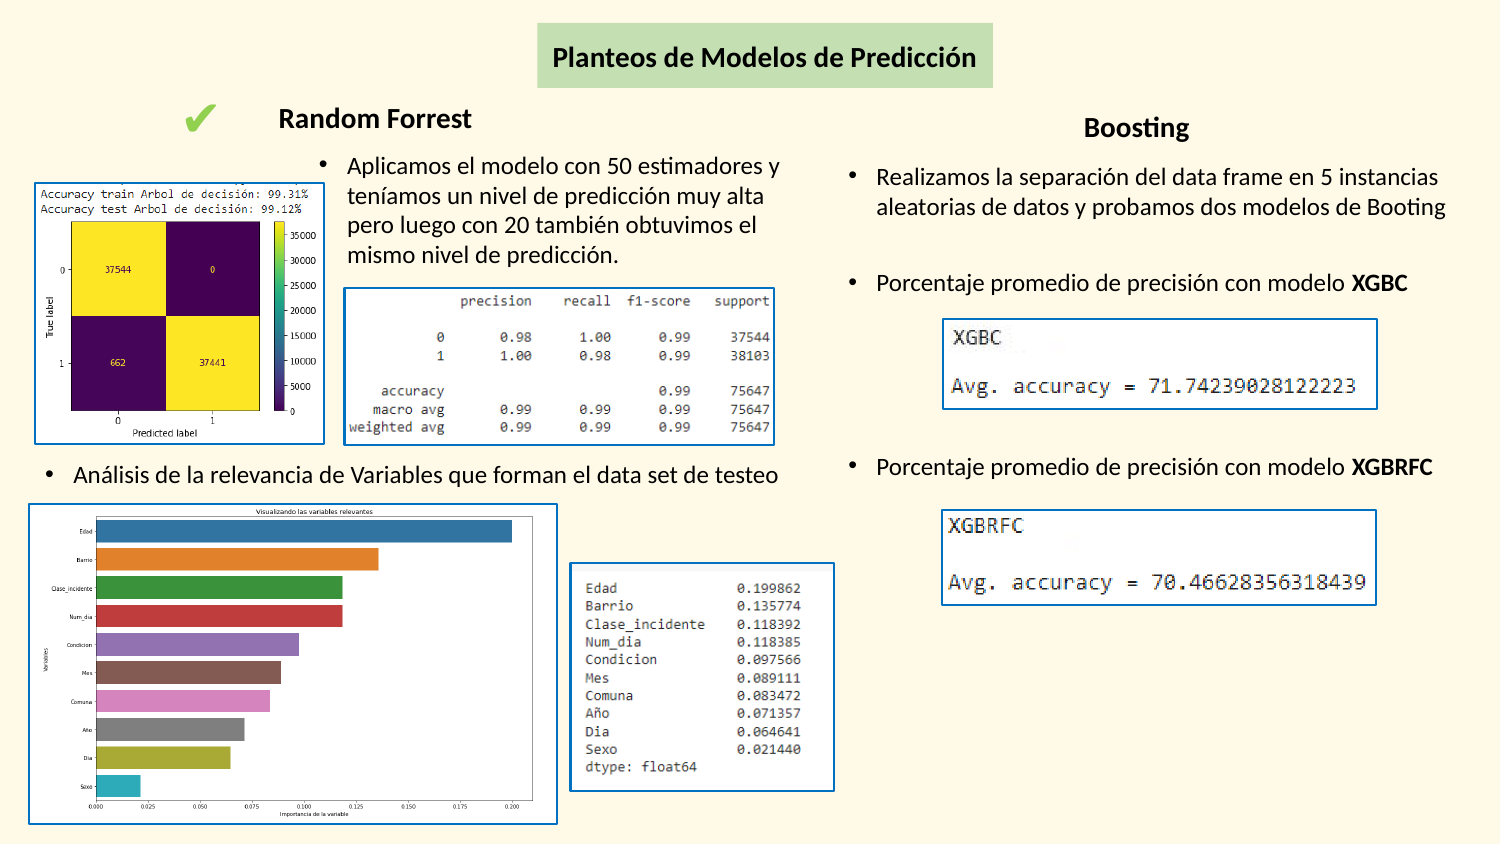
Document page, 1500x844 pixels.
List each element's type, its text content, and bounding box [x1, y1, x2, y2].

text_box Porcentaje promedio de precisión con modelo XGBC [833, 258, 1466, 305]
picture [942, 510, 1375, 604]
picture [571, 564, 834, 790]
picture [30, 505, 557, 824]
text_box ✔ [165, 78, 262, 154]
text_box Aplicamos el modelo con 50 estimadores y teníamos un nivel de predicción muy alta pero luego con 20 también obtuvimos el mismo nivel de predicción. [303, 141, 814, 278]
text_box Boosting [1068, 101, 1230, 152]
text_box Análisis de la relevancia de Variables que forman el data set de testeo [30, 451, 834, 497]
text_box Porcentaje promedio de precisión con modelo XGBRFC [833, 442, 1466, 489]
picture [35, 183, 324, 443]
text_box Planteos de Modelos de Predicción [537, 22, 993, 88]
text_box Realizamos la separación del data frame en 5 instancias aleatorias de datos y probamos dos modelos de Booting [833, 152, 1485, 229]
picture [345, 288, 773, 445]
picture [943, 319, 1376, 409]
text_box Random Forrest [263, 91, 578, 143]
